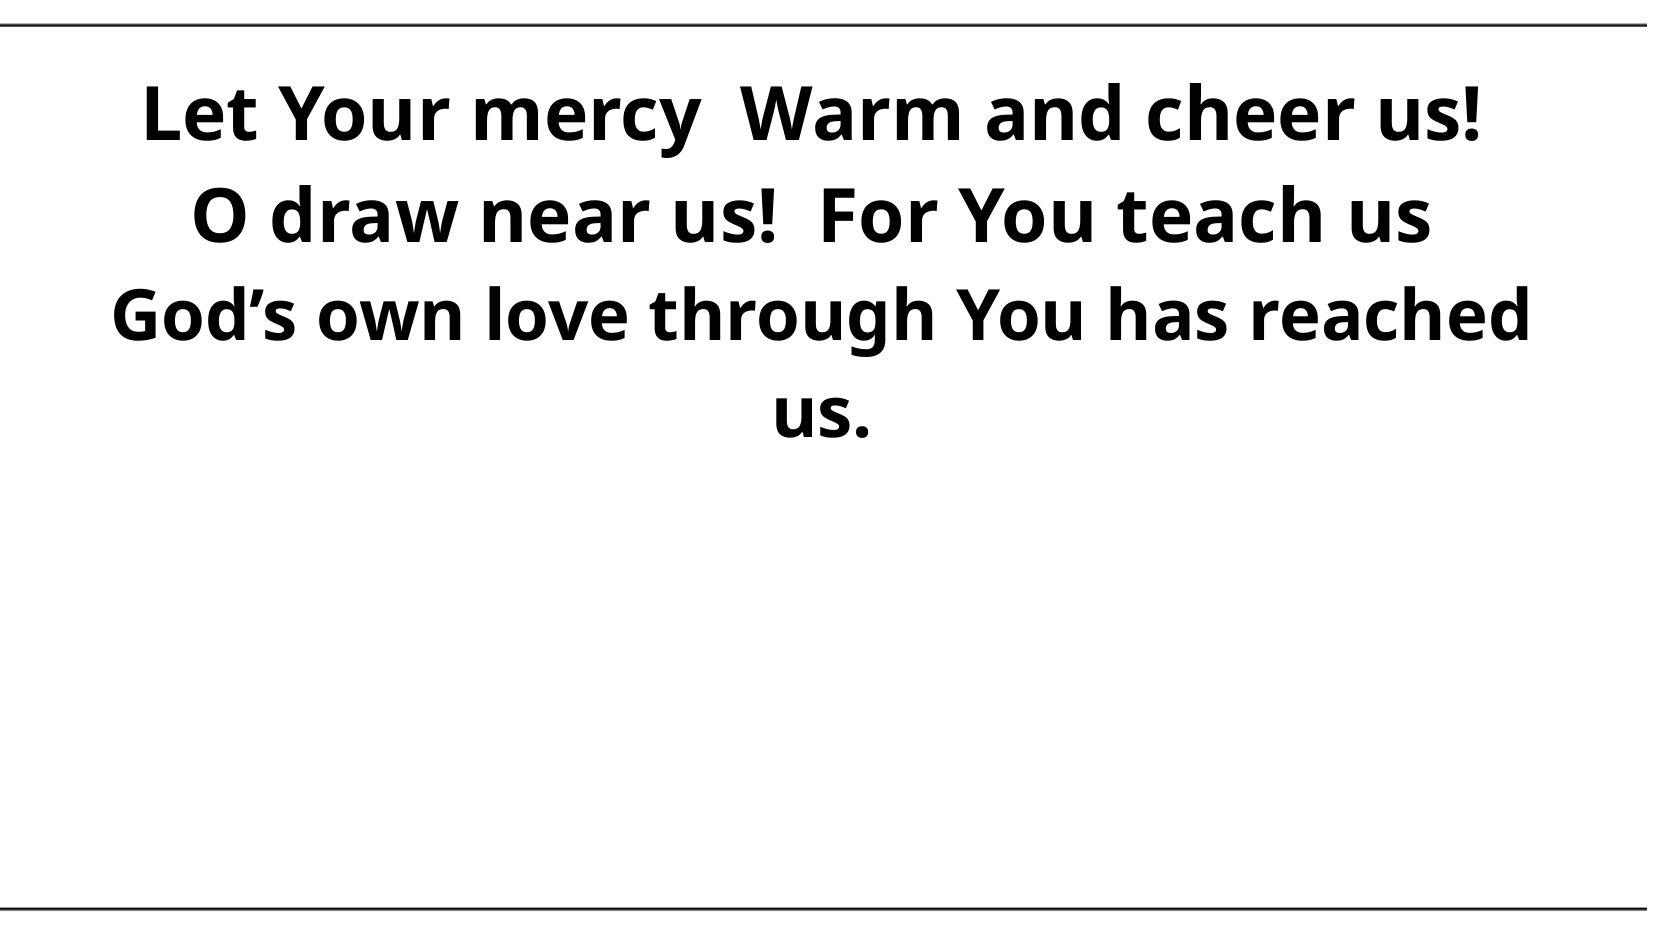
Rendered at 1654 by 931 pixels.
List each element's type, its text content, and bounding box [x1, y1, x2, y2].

text_box Let Your mercy Warm and cheer us! O draw near us! For You teach us God’s own love through You has reached us. [49, 53, 1595, 362]
picture [0, 2, 1647, 931]
